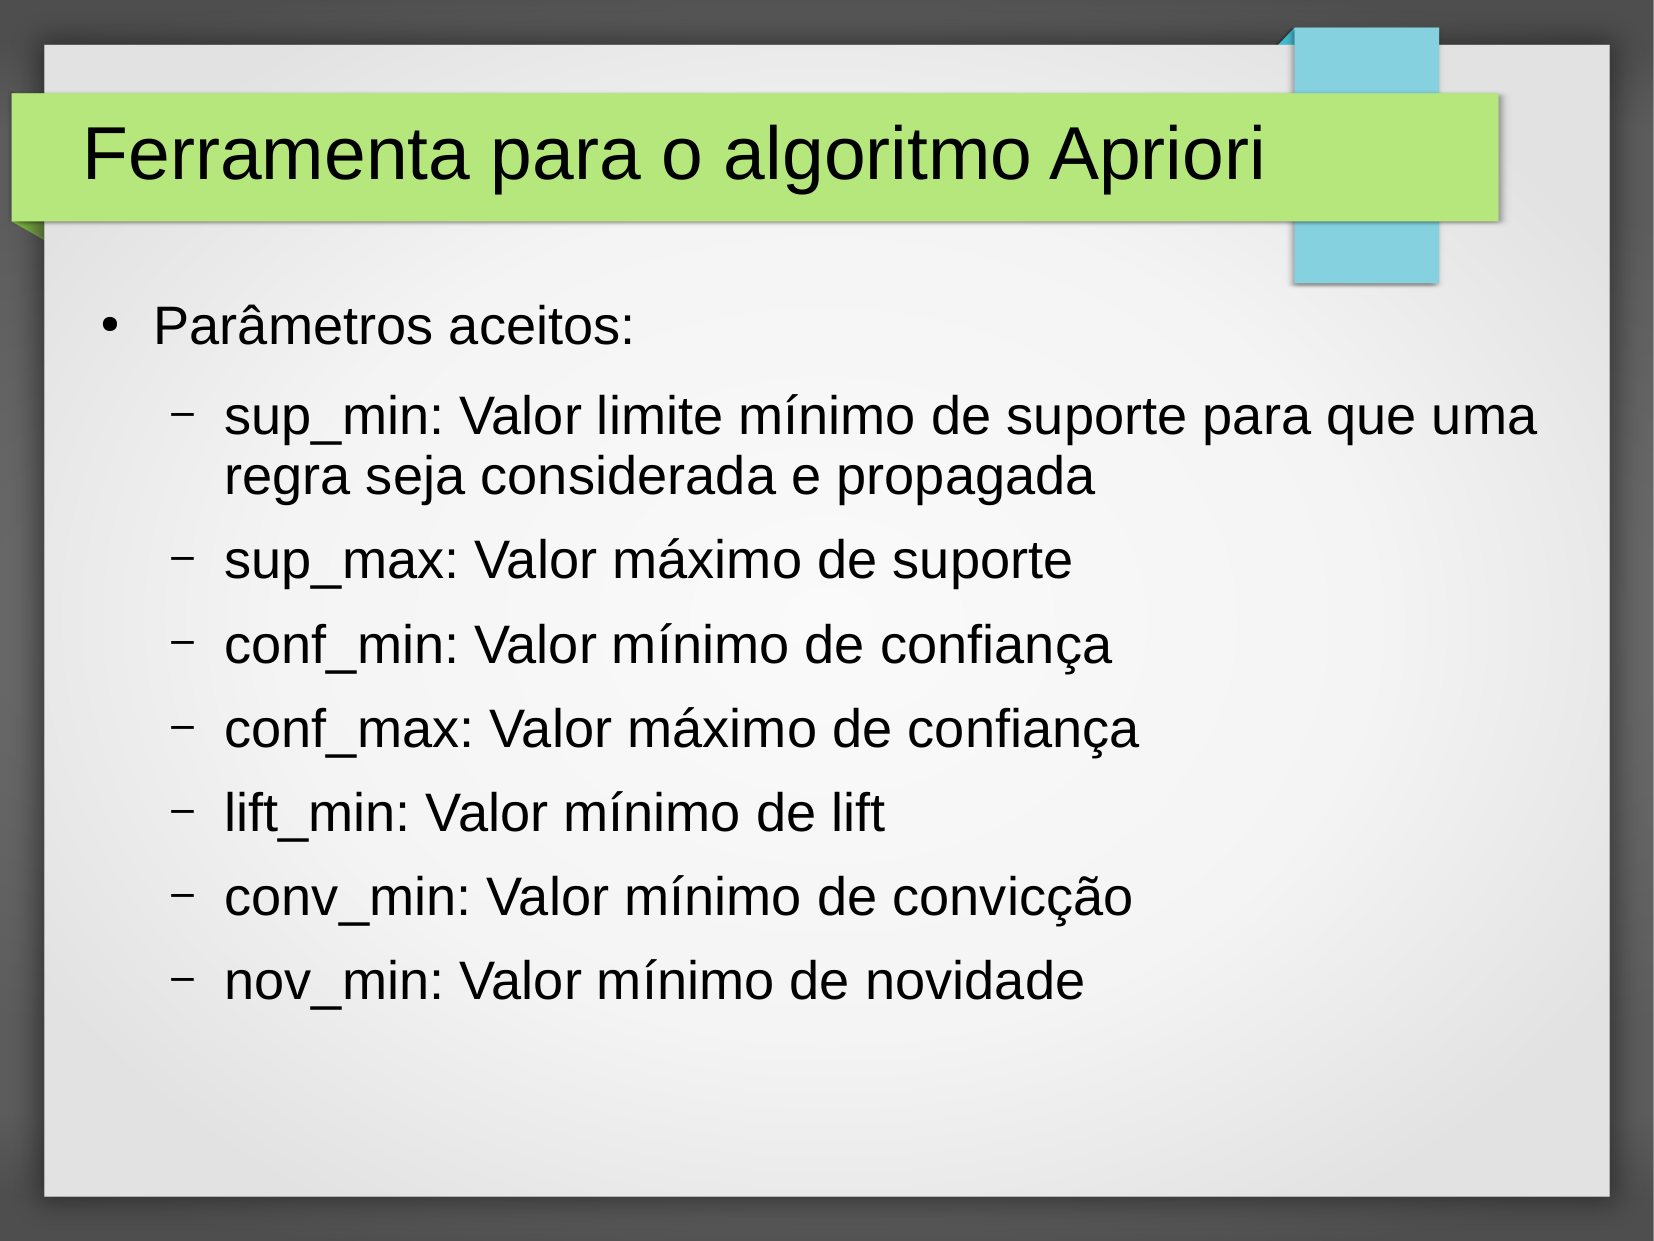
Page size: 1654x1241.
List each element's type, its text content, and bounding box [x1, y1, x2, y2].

picture [0, 0, 1654, 1241]
title Ferramenta para o algoritmo Apriori [82, 69, 1276, 238]
list Parâmetros aceitos: sup_min: Valor limite mínimo de suporte para que uma regra seja considerada e propagada sup_max: Valor máximo de suporte conf_min: Valor mínimo de confiança conf_max: Valor máximo de confiança lift_min: Valor mínimo de lift conv_min: Valor mínimo de convicção nov_min: Valor mínimo de novidade [82, 295, 1571, 1015]
